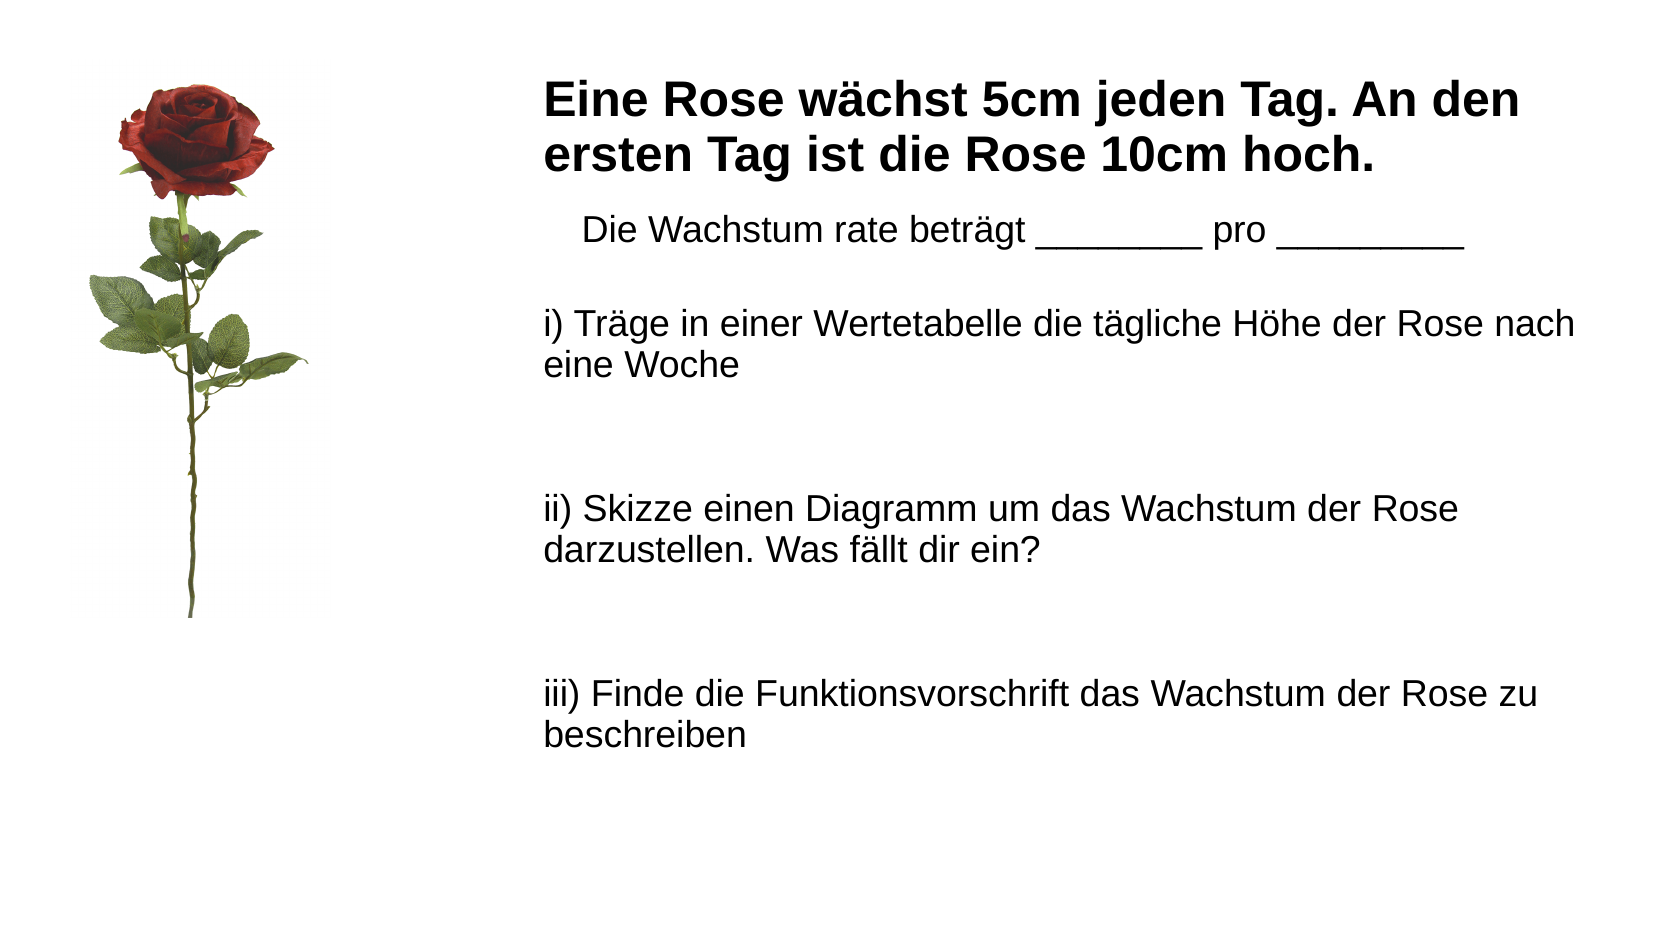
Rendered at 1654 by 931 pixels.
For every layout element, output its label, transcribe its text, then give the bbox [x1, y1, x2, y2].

list Eine Rose wächst 5cm jeden Tag. An den ersten Tag ist die Rose 10cm hoch. i) Träge in einer Wertetabelle die tägliche Höhe der Rose nach eine Woche ii) Skizze einen Diagramm um das Wachstum der Rose darzustellen. Was fällt dir ein? iii) Finde die Funktionsvorschrift das Wachstum der Rose zu beschreiben [472, 70, 1595, 898]
picture [70, 59, 331, 618]
text_box Die Wachstum rate beträgt ________ pro _________ [566, 200, 1489, 300]
